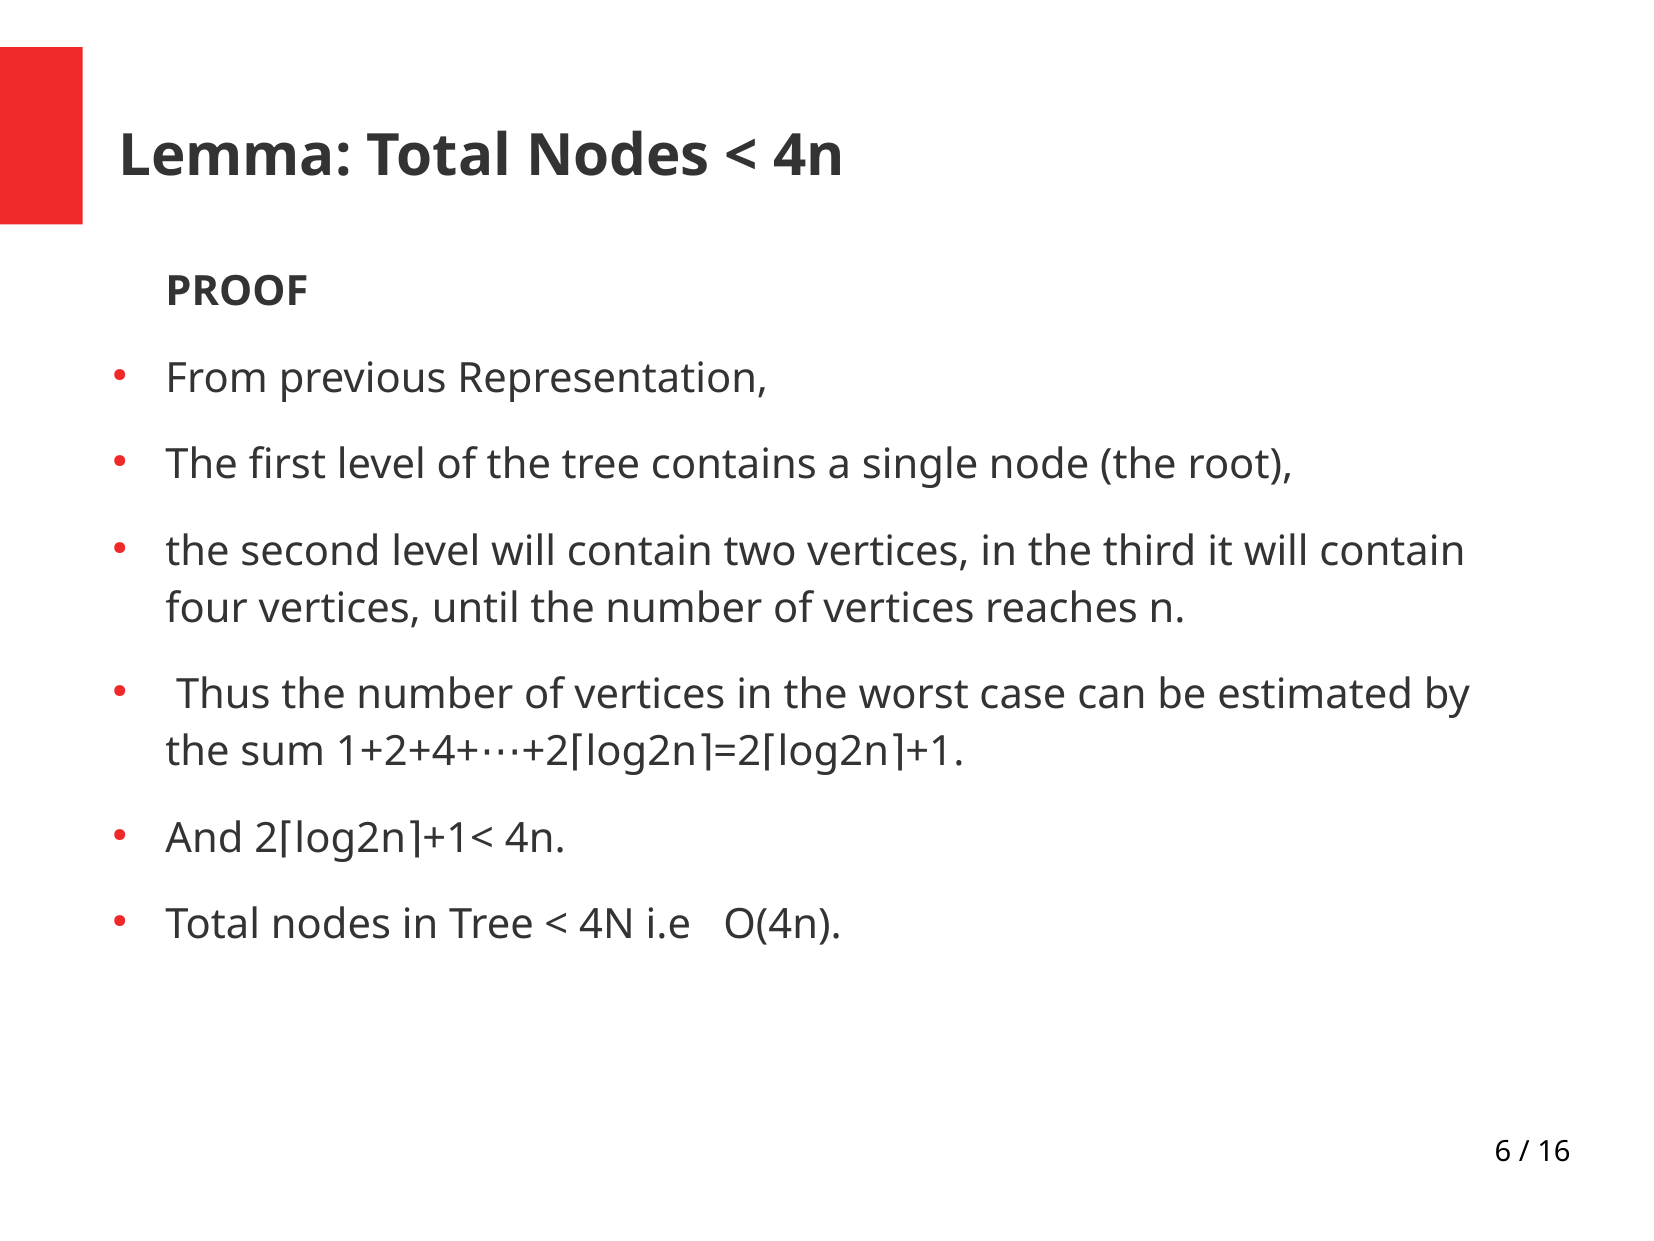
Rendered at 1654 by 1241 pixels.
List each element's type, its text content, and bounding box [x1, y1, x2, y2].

list PROOF From previous Representation, The first level of the tree contains a single node (the root), the second level will contain two vertices, in the third it will contain four vertices, until the number of vertices reaches n. Thus the number of vertices in the worst case can be estimated by the sum 1+2+4+⋯+2⌈log2n⌉=2⌈log2n⌉+1. And 2⌈log2n⌉+1< 4n. Total nodes in Tree < 4N i.e O(4n). [94, 261, 1512, 981]
title Lemma: Total Nodes < 4n [118, 49, 1571, 257]
